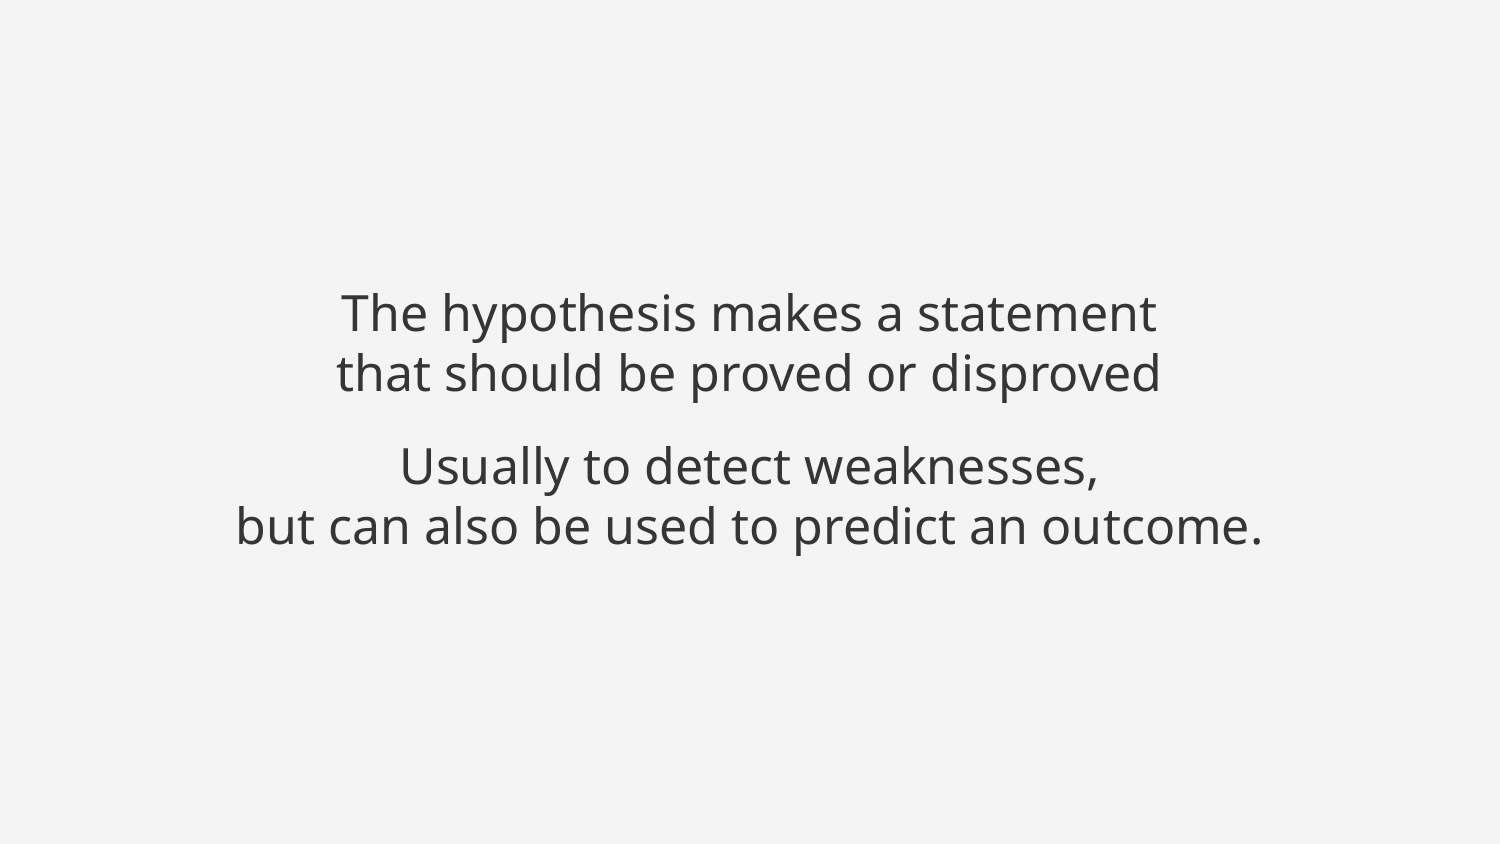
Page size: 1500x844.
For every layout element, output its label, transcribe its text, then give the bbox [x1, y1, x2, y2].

list The hypothesis makes a statement that should be proved or disproved Usually to detect weaknesses, but can also be used to predict an outcome. [51, 266, 1449, 578]
